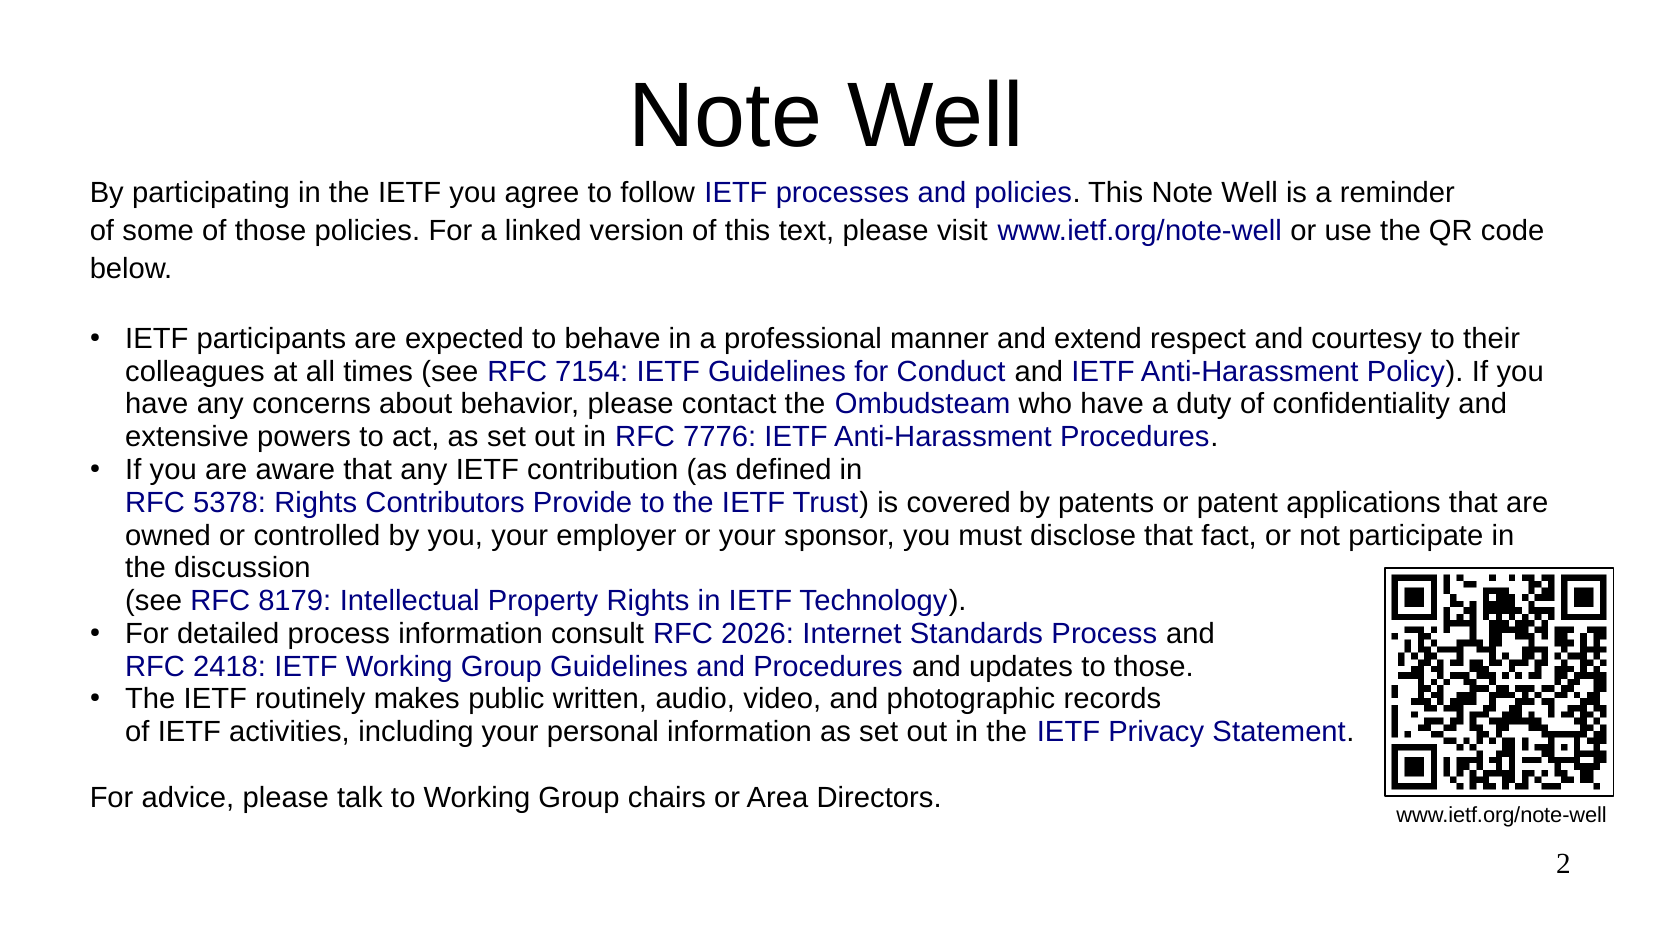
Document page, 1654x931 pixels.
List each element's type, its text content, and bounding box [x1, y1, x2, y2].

picture [1385, 568, 1613, 795]
text_box By participating in the IETF you agree to follow IETF processes and policies. This Note Well is a reminder of some of those policies. For a linked version of this text, please visit www.ietf.org/note-well or use the QR code below. IETF participants are expected to behave in a professional manner and extend respect and courtesy to their colleagues at all times (see RFC 7154: IETF Guidelines for Conduct and IETF Anti-Harassment Policy). If you have any concerns about behavior, please contact the Ombudsteam who have a duty of confidentiality and extensive powers to act, as set out in RFC 7776: IETF Anti-Harassment Procedures. If you are aware that any IETF contribution (as defined in RFC 5378: Rights Contributors Provide to the IETF Trust) is covered by patents or patent applications that are owned or controlled by you, your employer or your sponsor, you must disclose that fact, or not participate in the discussion (see RFC 8179: Intellectual Property Rights in IETF Technology). For detailed process information consult RFC 2026: Internet Standards Process and RFC 2418: IETF Working Group Guidelines and Procedures and updates to those. The IETF routinely makes public written, audio, video, and photographic records of IETF activities, including your personal information as set out in the IETF Privacy Statement. For advice, please talk to Working Group chairs or Area Directors. [75, 163, 1576, 931]
title Note Well [82, 37, 1571, 163]
text_box www.ietf.org/note-well [1381, 795, 1654, 857]
